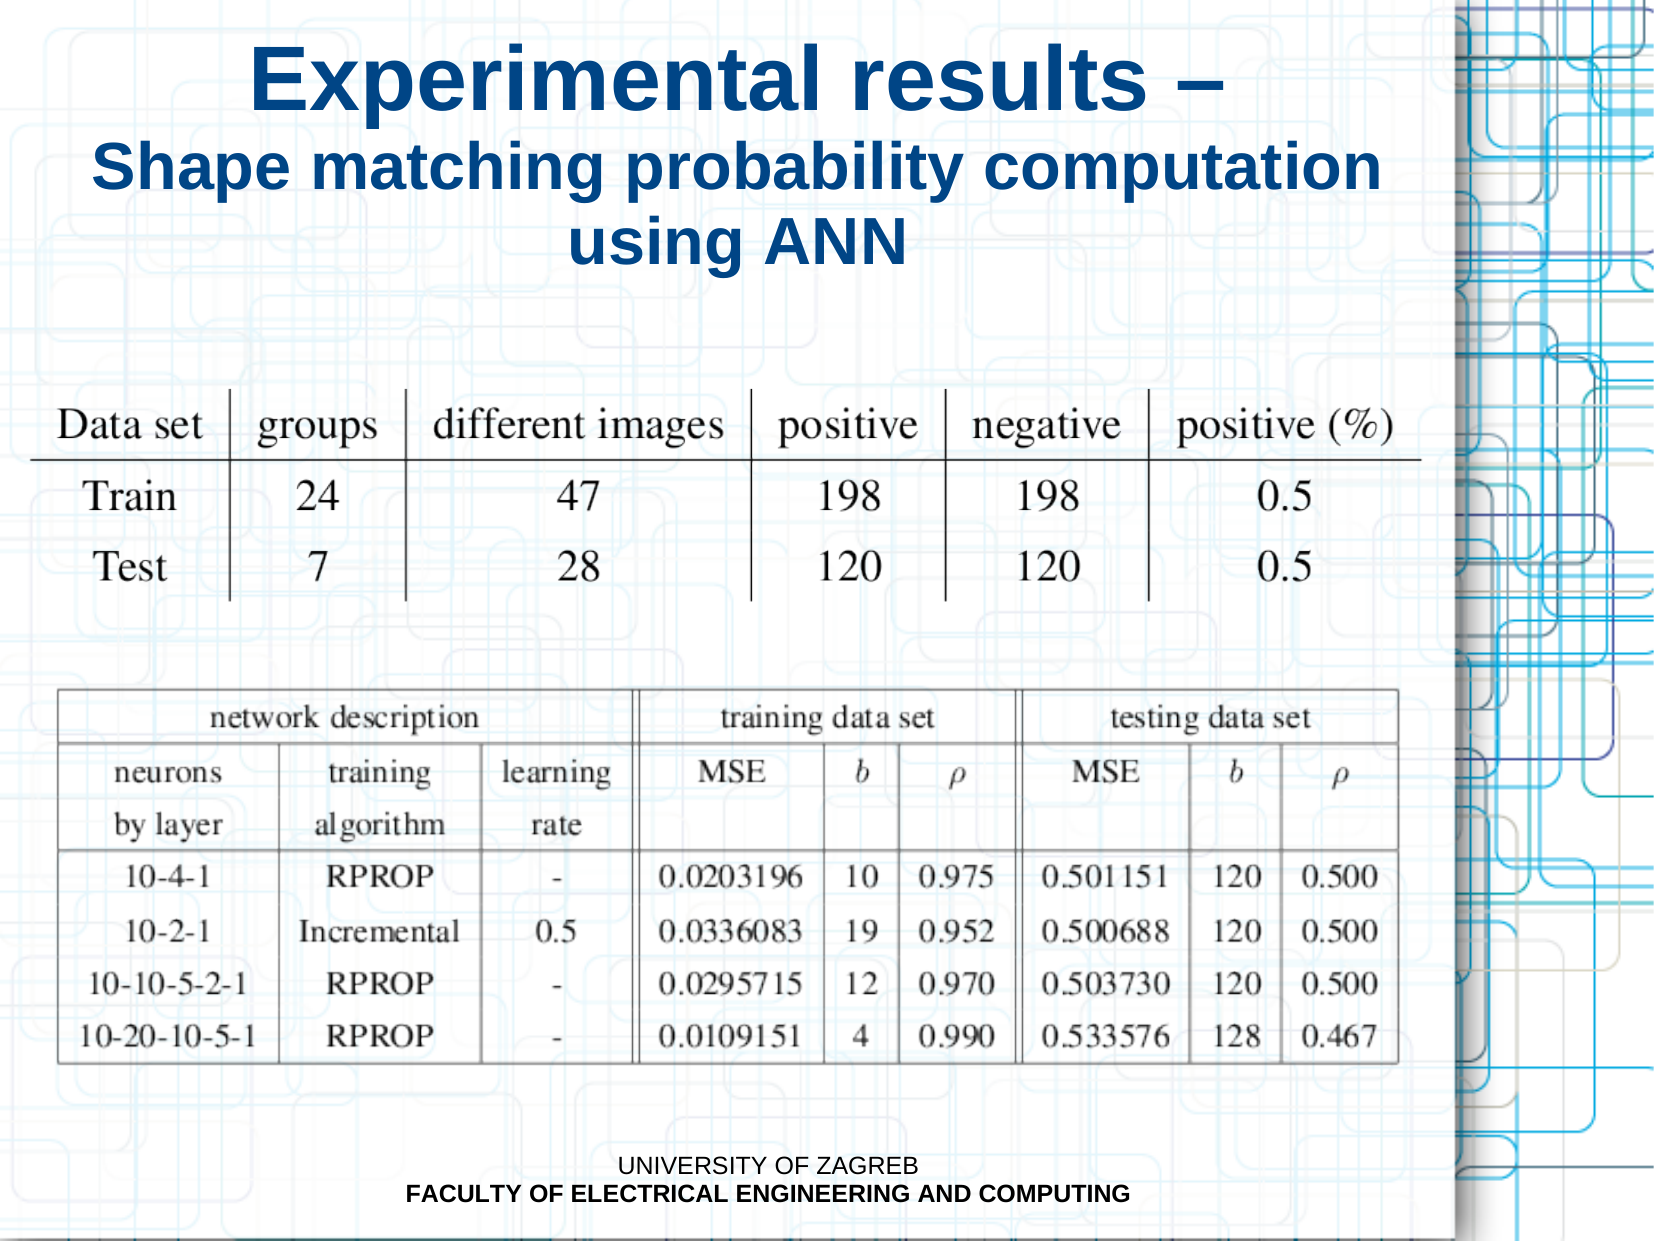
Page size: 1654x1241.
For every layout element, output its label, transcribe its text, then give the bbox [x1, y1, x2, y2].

picture [0, 0, 1654, 1241]
title Experimental results – Shape matching probability computation using ANN [59, 26, 1418, 280]
